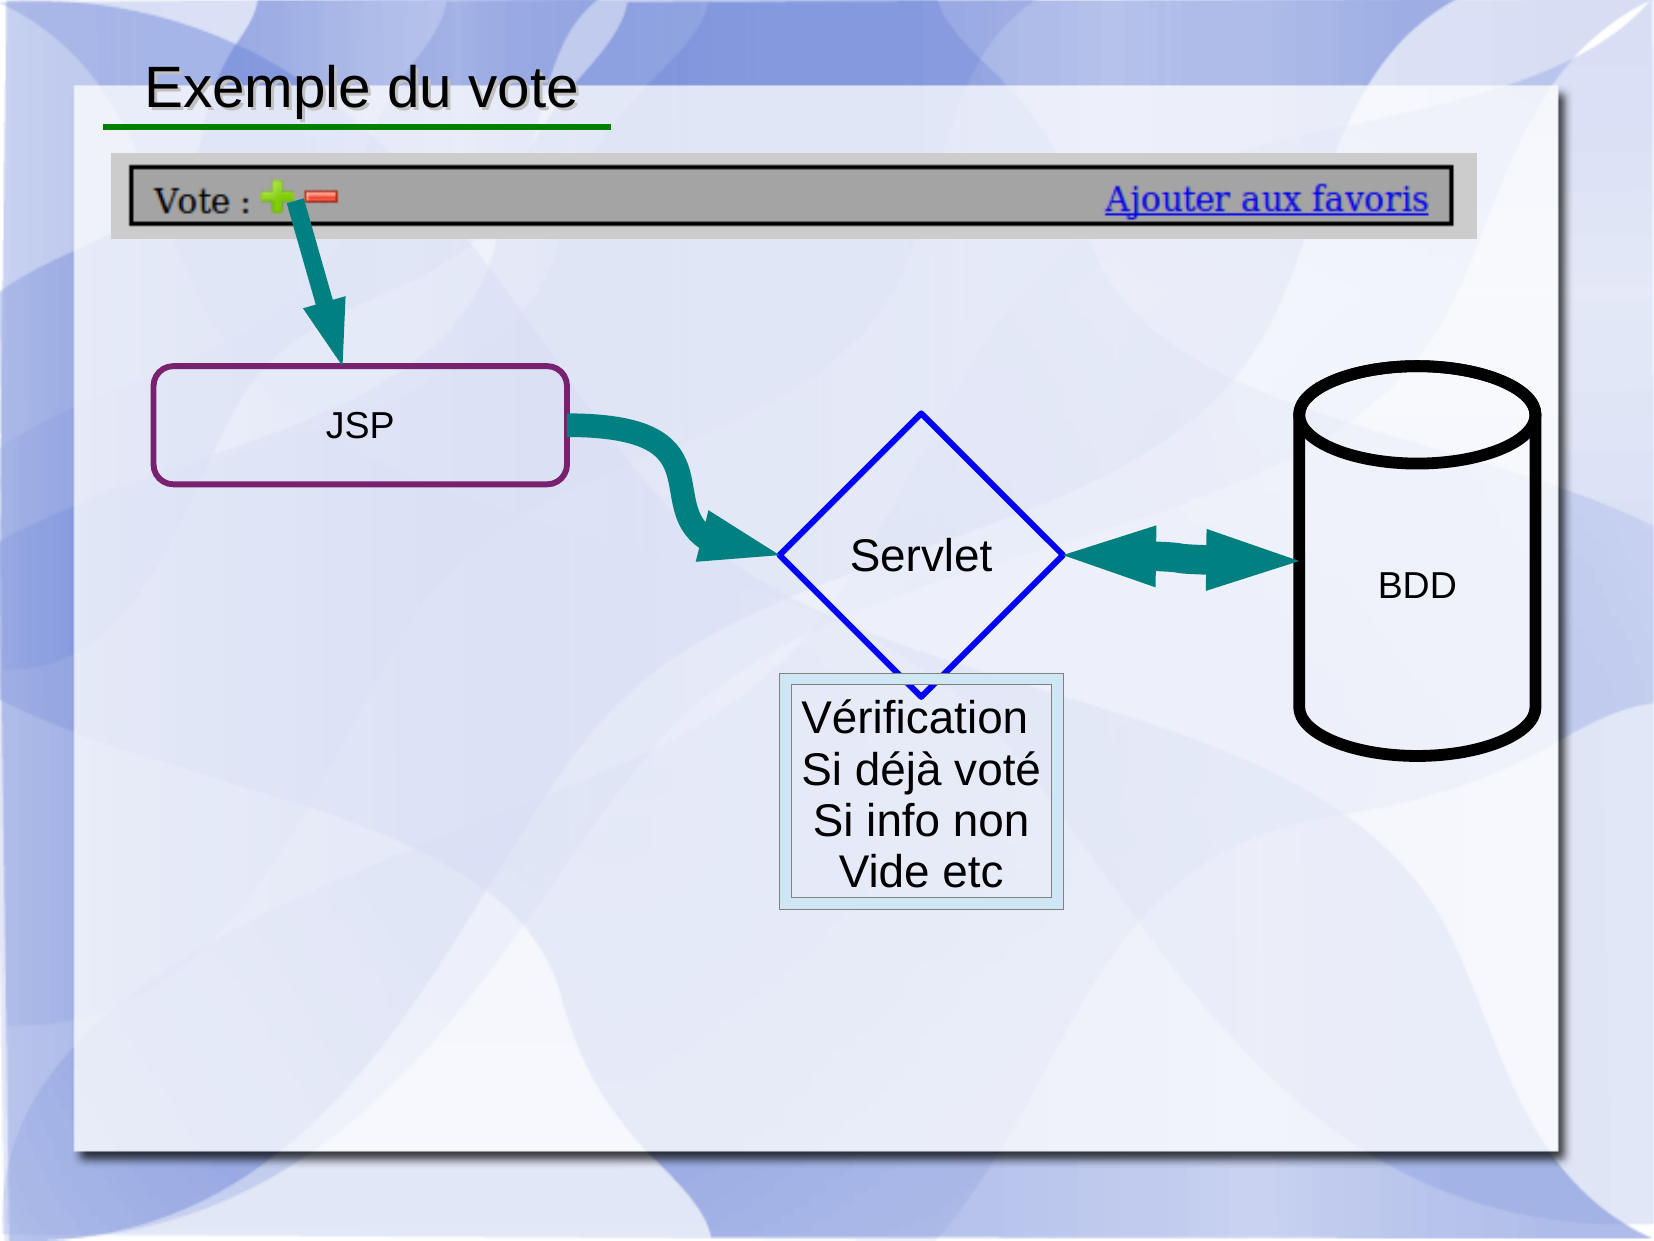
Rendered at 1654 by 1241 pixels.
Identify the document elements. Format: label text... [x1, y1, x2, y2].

text_box Exemple du vote [129, 47, 792, 128]
text_box BDD [1299, 419, 1536, 756]
text_box Servlet [780, 413, 1063, 673]
text_box Servlet [909, 685, 934, 697]
text_box Vérification Si déjà voté Si info non Vide etc [779, 673, 1064, 910]
text_box JSP [153, 366, 567, 485]
picture [0, 0, 1654, 1241]
